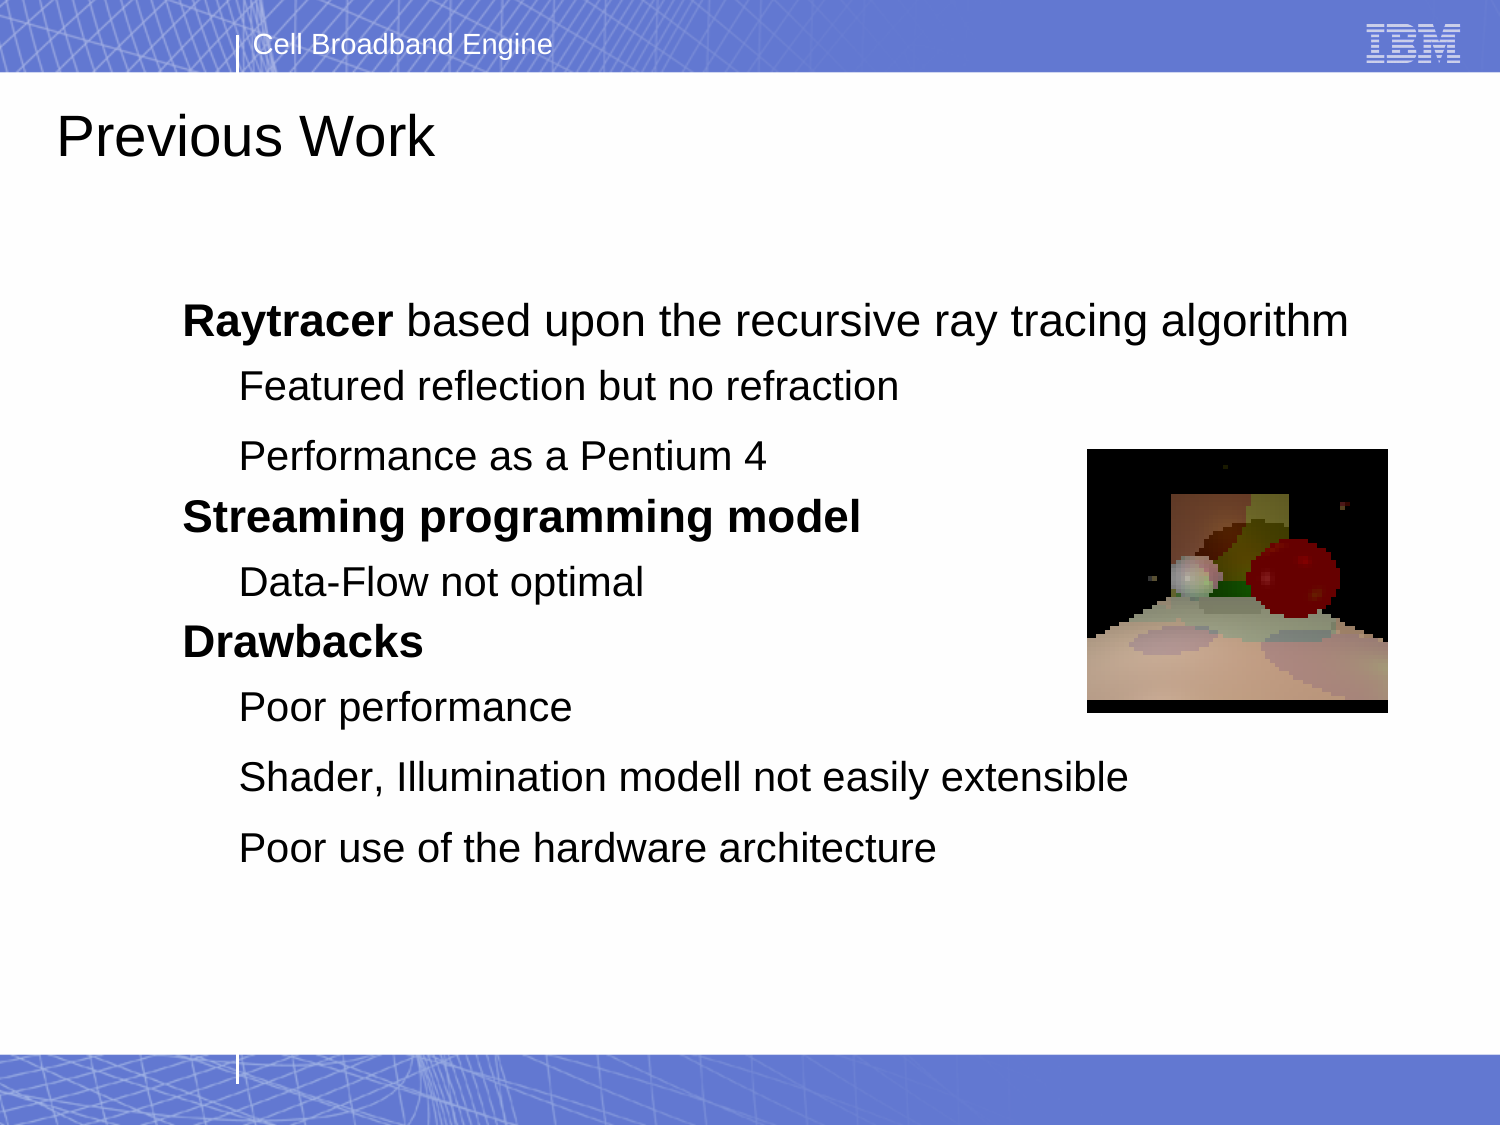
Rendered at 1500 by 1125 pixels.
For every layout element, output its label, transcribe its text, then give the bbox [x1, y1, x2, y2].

list Raytracer based upon the recursive ray tracing algorithm Featured reflection but no refraction Performance as a Pentium 4 Streaming programming model Data-Flow not optimal Drawbacks Poor performance Shader, Illumination modell not easily extensible Poor use of the hardware architecture [182, 291, 1389, 932]
title Previous Work [56, 97, 1410, 179]
picture [1087, 449, 1388, 713]
picture [1366, 24, 1462, 63]
